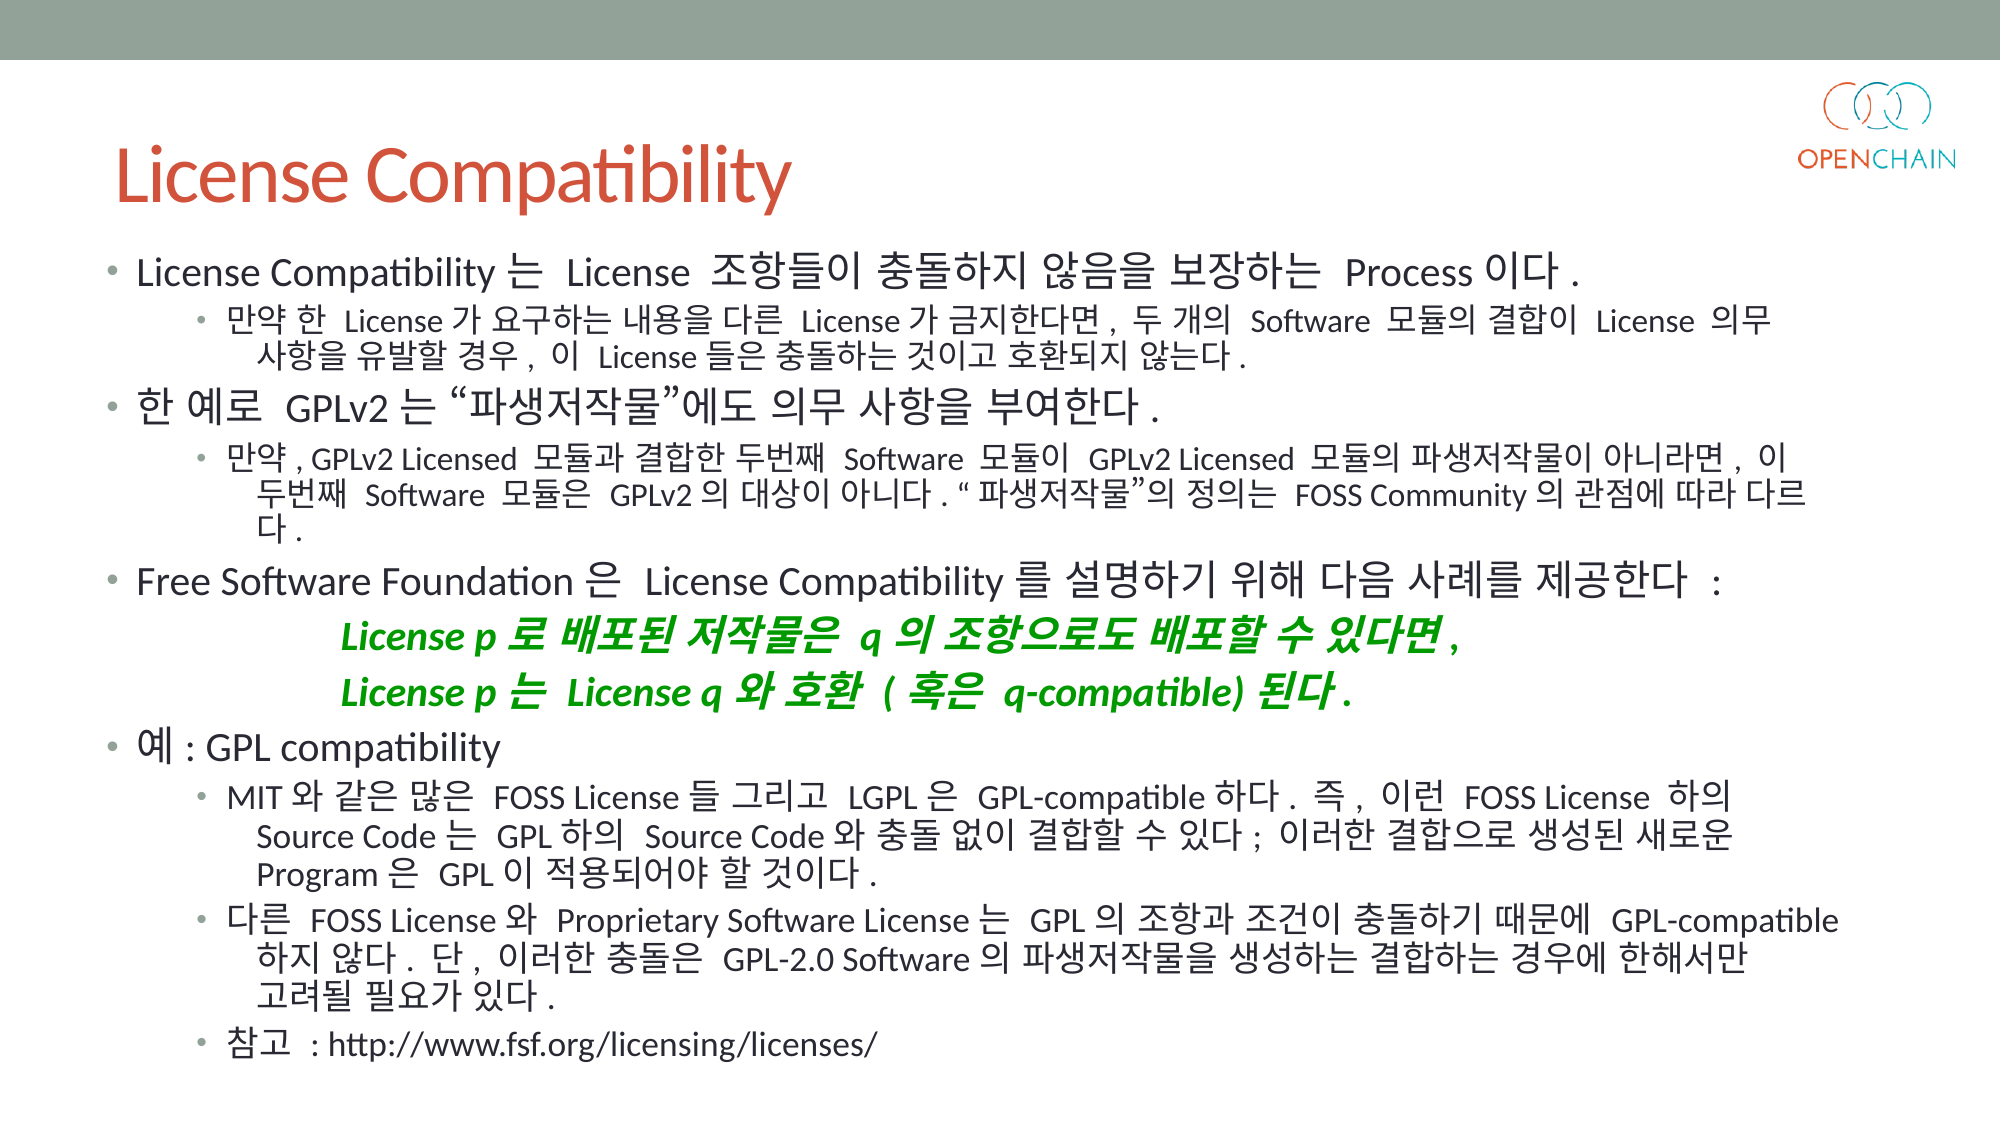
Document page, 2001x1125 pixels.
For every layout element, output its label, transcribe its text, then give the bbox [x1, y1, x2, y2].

list License Compatibility는 License 조항들이 충돌하지 않음을 보장하는 Process이다. 만약 한 License가 요구하는 내용을 다른 License가 금지한다면, 두 개의 Software 모듈의 결합이 License 의무 사항을 유발할 경우, 이 License들은 충돌하는 것이고 호환되지 않는다. 한 예로 GPLv2는 “파생저작물”에도 의무 사항을 부여한다. 만약, GPLv2 Licensed 모듈과 결합한 두번째 Software 모듈이 GPLv2 Licensed 모듈의 파생저작물이 아니라면, 이 두번째 Software 모듈은 GPLv2의 대상이 아니다. “파생저작물”의 정의는 FOSS Community의 관점에 따라 다르다. Free Software Foundation은 License Compatibility를 설명하기 위해 다음 사례를 제공한다 : License p로 배포된 저작물은 q의 조항으로도 배포할 수 있다면, License p는 License q와 호환 (혹은 q-compatible)된다. 예: GPL compatibility MIT와 같은 많은 FOSS License들 그리고 LGPL은 GPL-compatible하다. 즉, 이런 FOSS License 하의 Source Code는 GPL하의 Source Code와 충돌 없이 결합할 수 있다; 이러한 결합으로 생성된 새로운 Program은 GPL이 적용되어야 할 것이다. 다른 FOSS License와 Proprietary Software License는 GPL의 조항과 조건이 충돌하기 때문에 GPL-compatible 하지 않다. 단, 이러한 충돌은 GPL-2.0 Software의 파생저작물을 생성하는 결합하는 경우에 한해서만 고려될 필요가 있다. 참고 : http://www.fsf.org/licensing/licenses/ [91, 243, 1863, 1093]
title License Compatibility [99, 87, 1900, 251]
